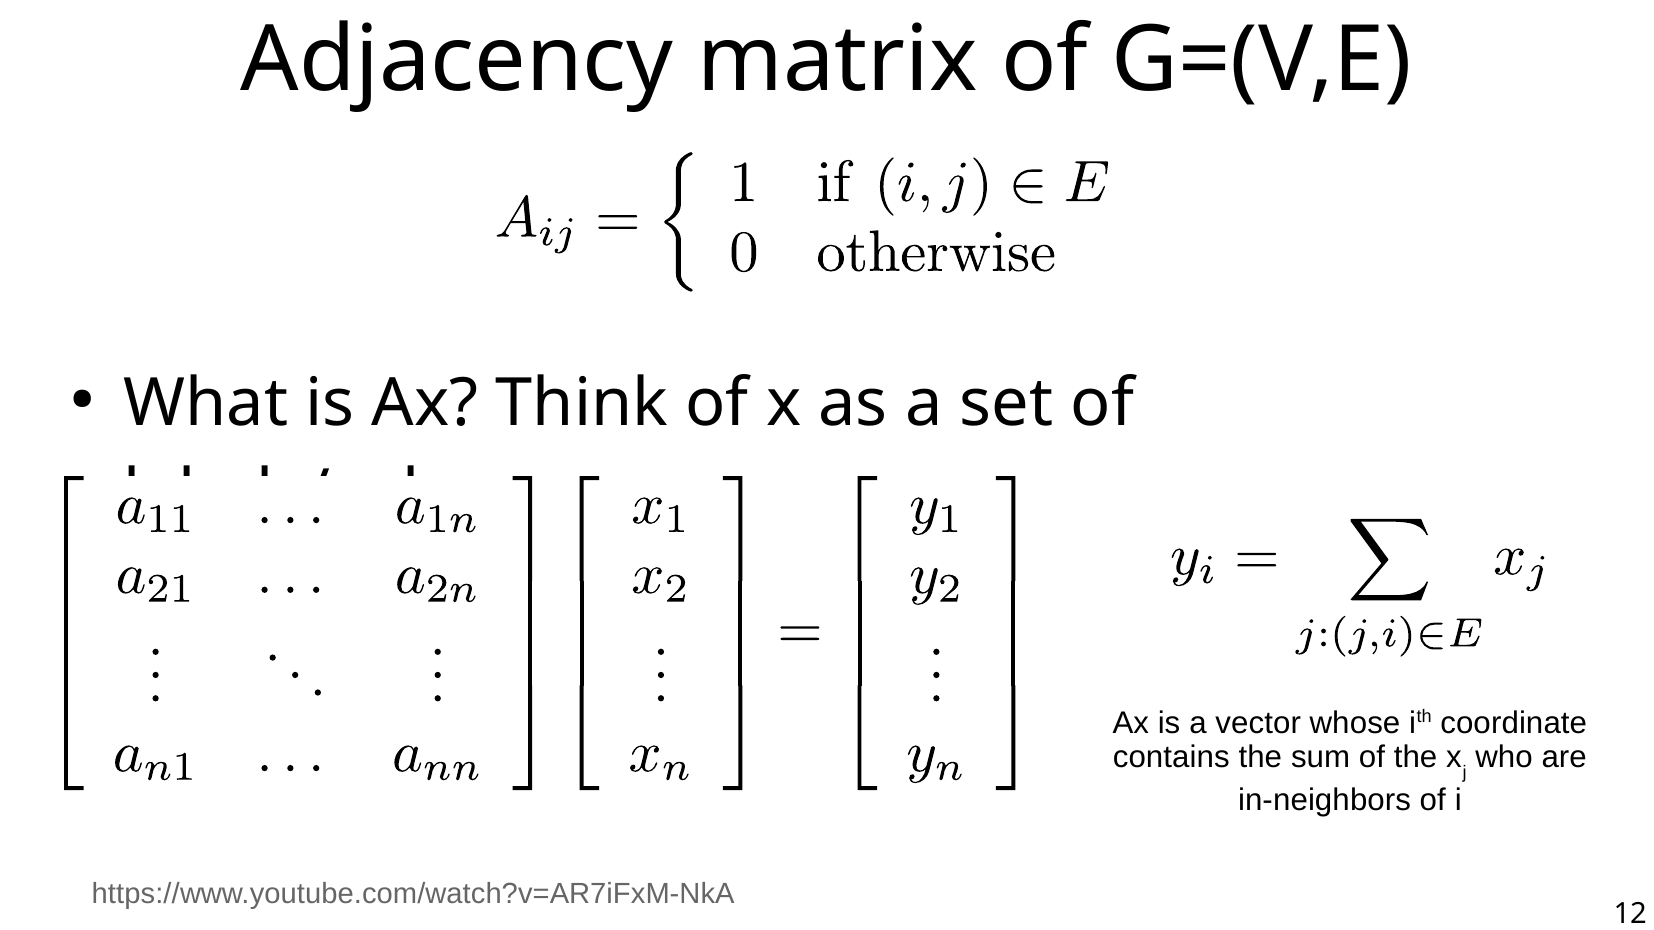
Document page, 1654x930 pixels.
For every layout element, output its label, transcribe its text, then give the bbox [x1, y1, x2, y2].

text_box [45, 476, 1035, 791]
text_box [1170, 513, 1549, 657]
list What is Ax? Think of x as a set of labels/values: [52, 114, 1541, 834]
title Adjacency matrix of G=(V,E) [82, 3, 1571, 107]
text_box https://www.youtube.com/watch?v=AR7iFxM-NkA [76, 870, 931, 921]
text_box Ax is a vector whose ith coordinate contains the sum of the xj who are in-neighbors of i [1095, 697, 1606, 826]
